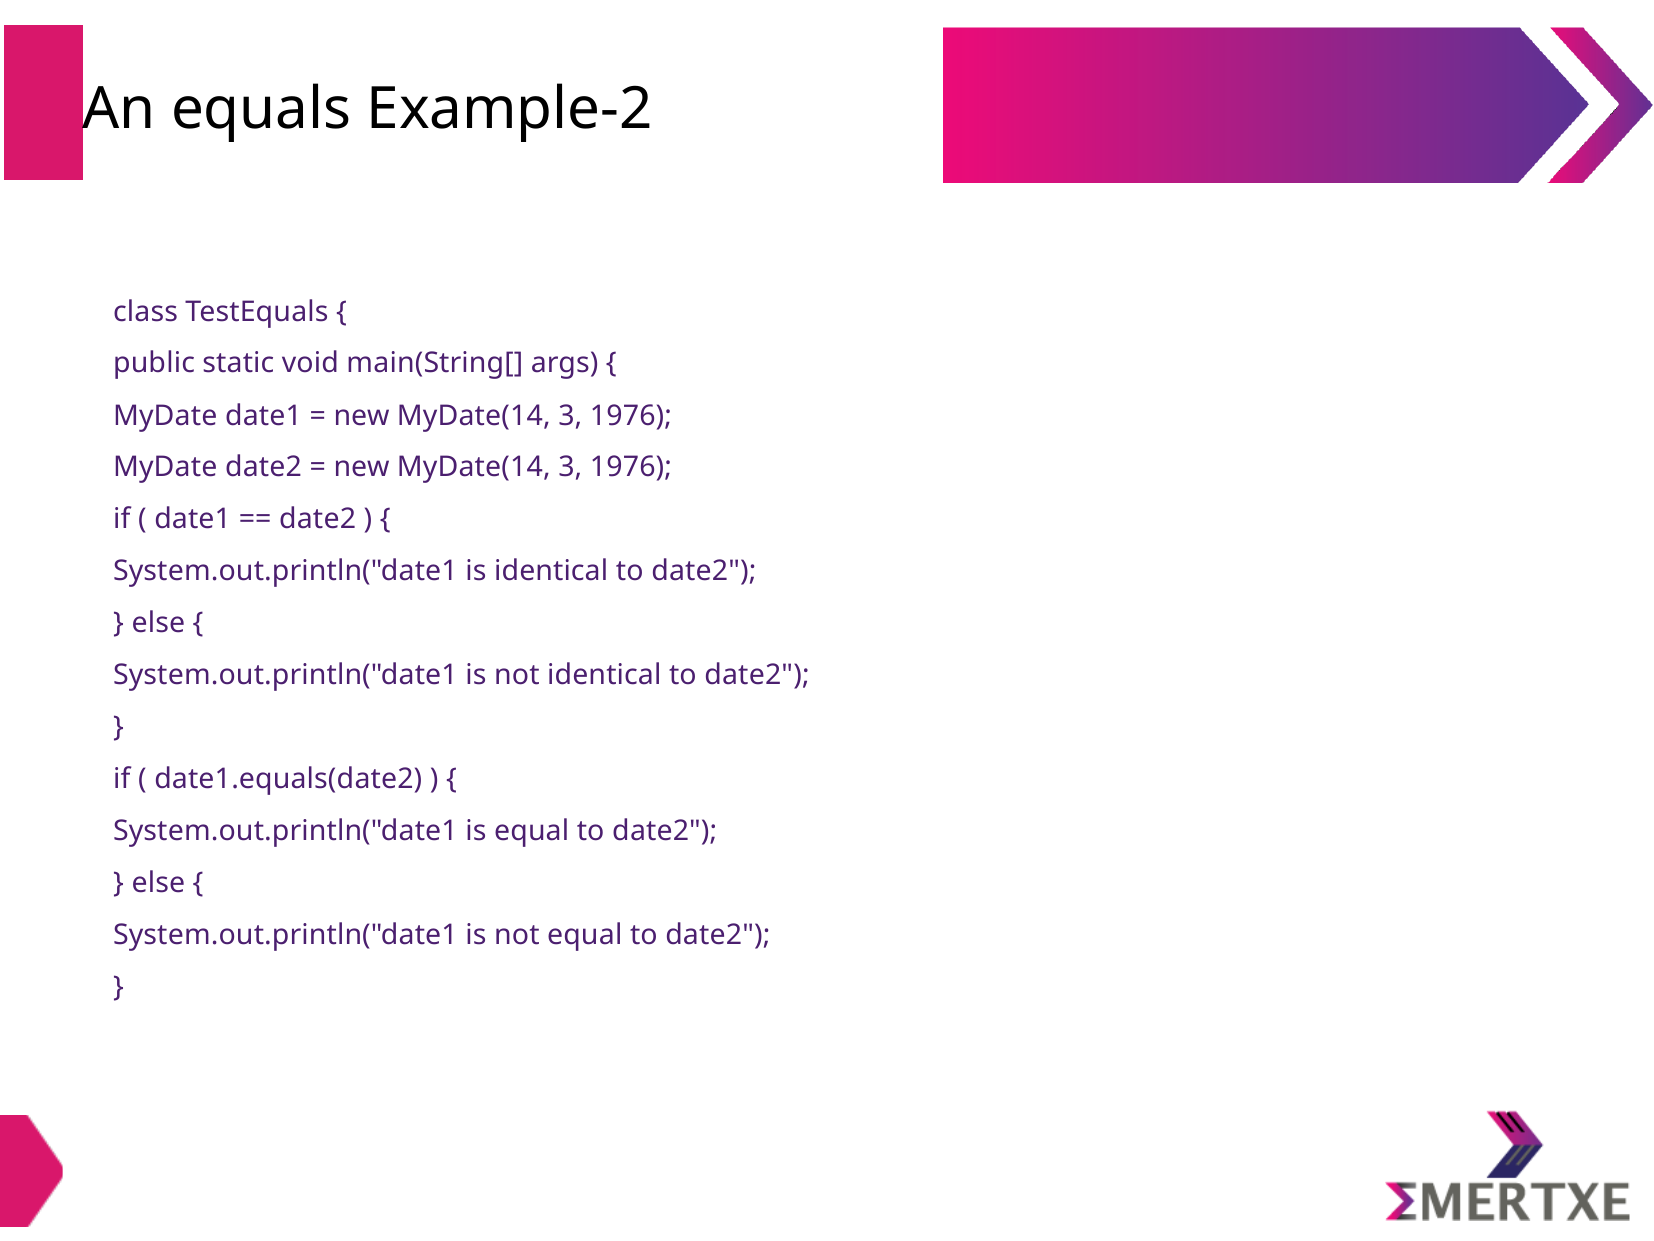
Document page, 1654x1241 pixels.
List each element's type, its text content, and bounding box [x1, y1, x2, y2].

list class TestEquals { public static void main(String[] args) { MyDate date1 = new MyDate(14, 3, 1976); MyDate date2 = new MyDate(14, 3, 1976); if ( date1 == date2 ) { System.out.println("date1 is identical to date2"); } else { System.out.println("date1 is not identical to date2"); } if ( date1.equals(date2) ) { System.out.println("date1 is equal to date2"); } else { System.out.println("date1 is not equal to date2"); } [82, 290, 1571, 1010]
picture [1571, 27, 1653, 183]
picture [1385, 1107, 1631, 1221]
title An equals Example-2 [82, 2, 1571, 210]
